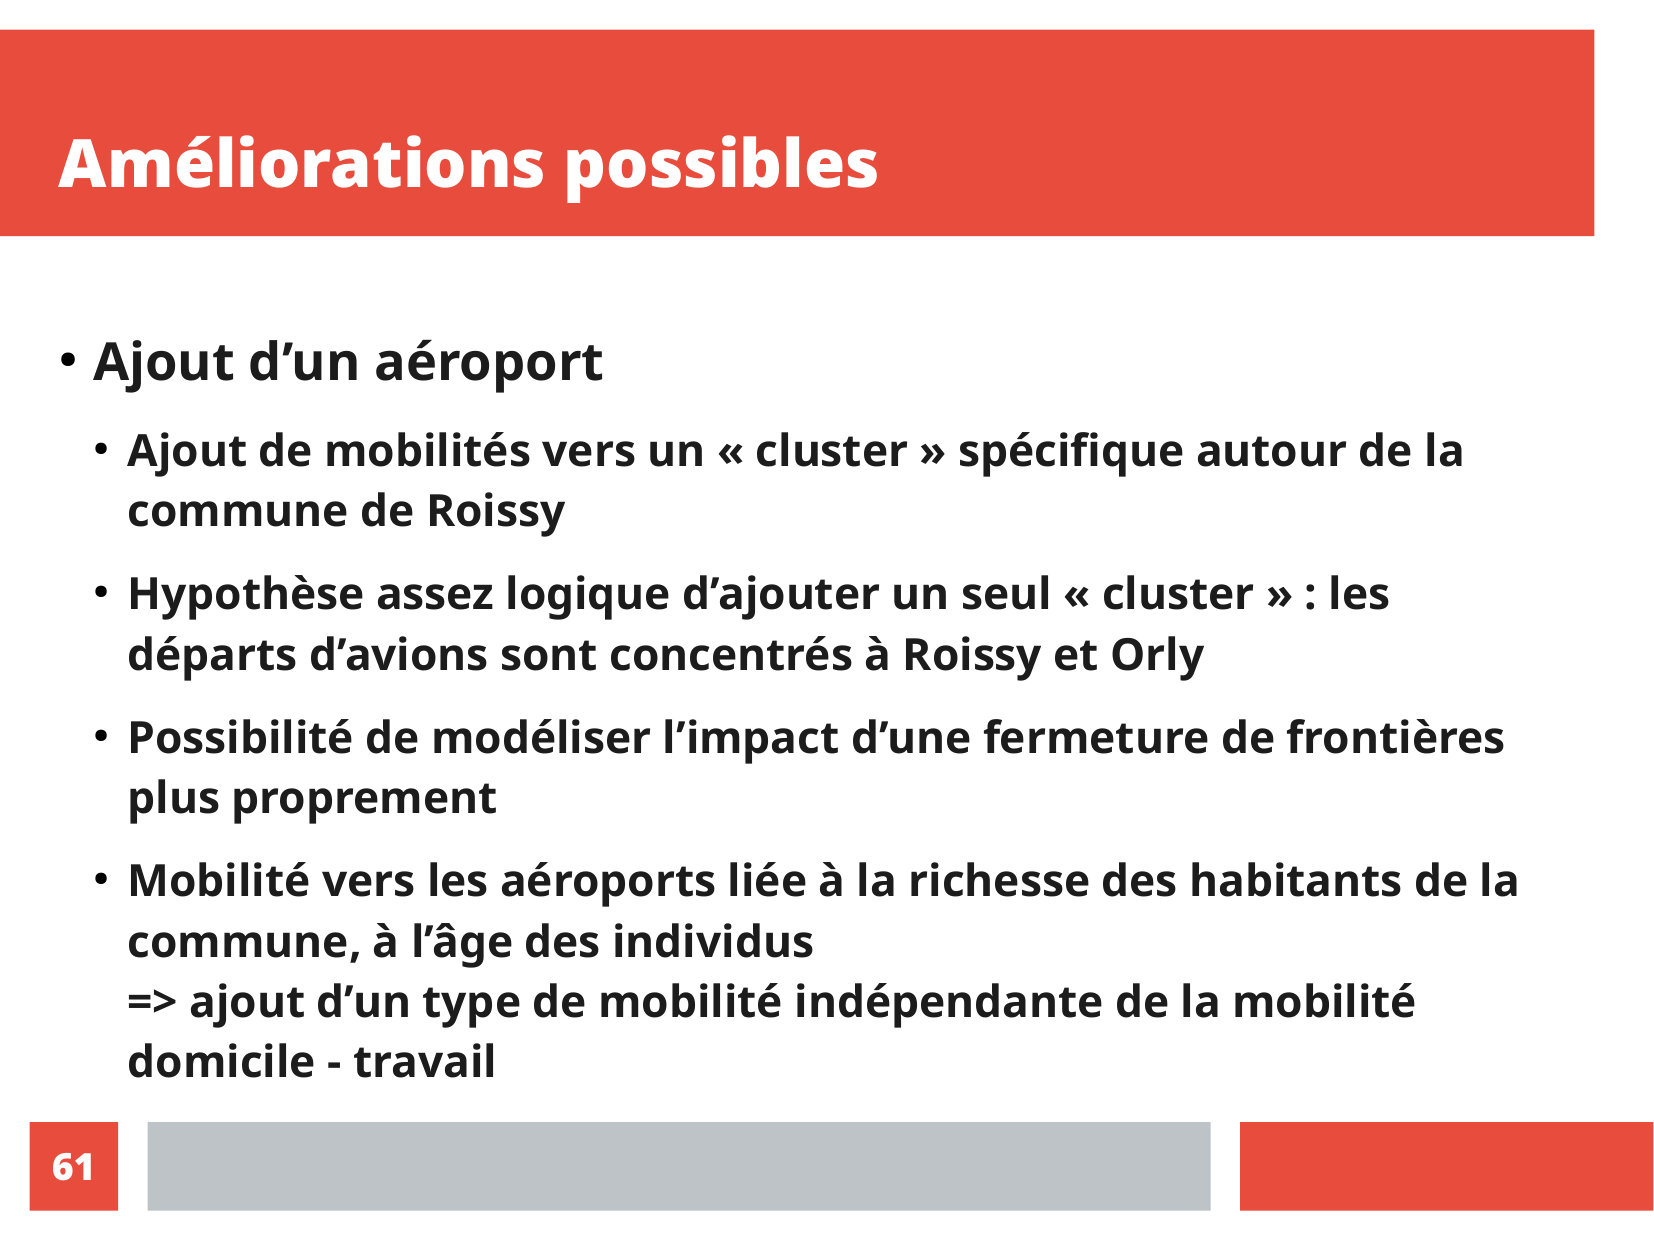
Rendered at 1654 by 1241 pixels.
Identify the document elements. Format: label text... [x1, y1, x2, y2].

list Ajout d’un aéroport Ajout de mobilités vers un « cluster » spécifique autour de la commune de Roissy Hypothèse assez logique d’ajouter un seul « cluster » : les départs d’avions sont concentrés à Roissy et Orly Possibilité de modéliser l’impact d’une fermeture de frontières plus proprement Mobilité vers les aéroports liée à la richesse des habitants de la commune, à l’âge des individus => ajout d’un type de mobilité indépendante de la mobilité domicile - travail [59, 324, 1565, 1093]
title Améliorations possibles [59, 59, 1595, 207]
